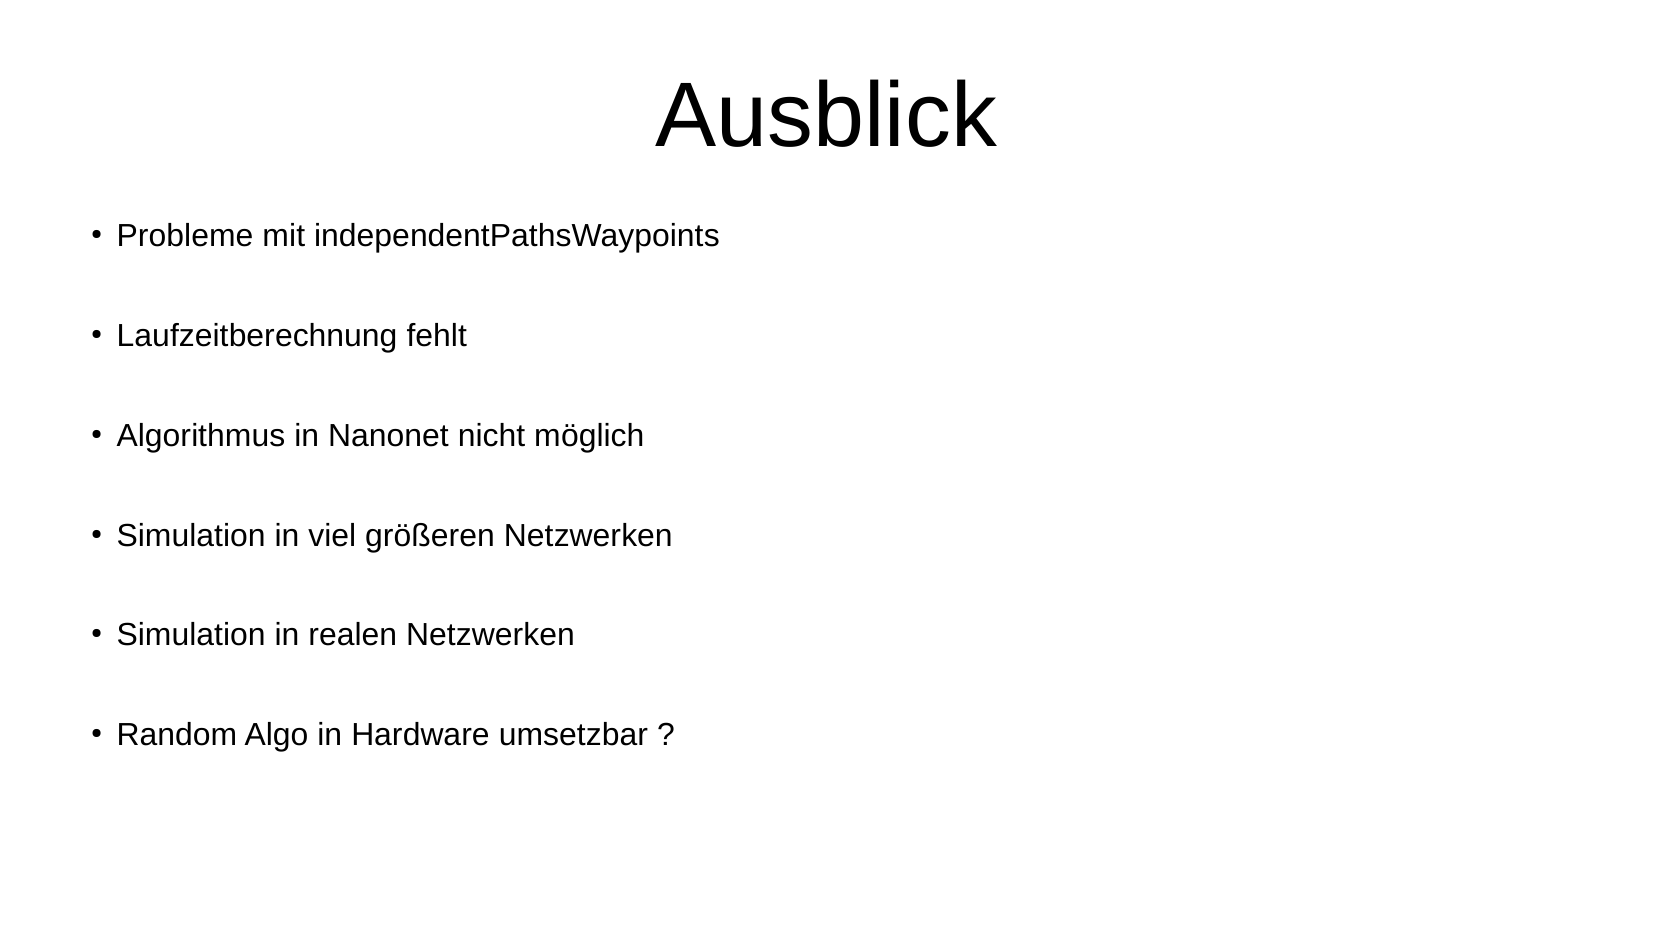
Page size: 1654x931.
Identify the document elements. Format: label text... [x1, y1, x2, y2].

title Ausblick [82, 37, 1571, 193]
list Probleme mit independentPathsWaypoints Laufzeitberechnung fehlt Algorithmus in Nanonet nicht möglich Simulation in viel größeren Netzwerken Simulation in realen Netzwerken Random Algo in Hardware umsetzbar ? [82, 217, 1571, 758]
